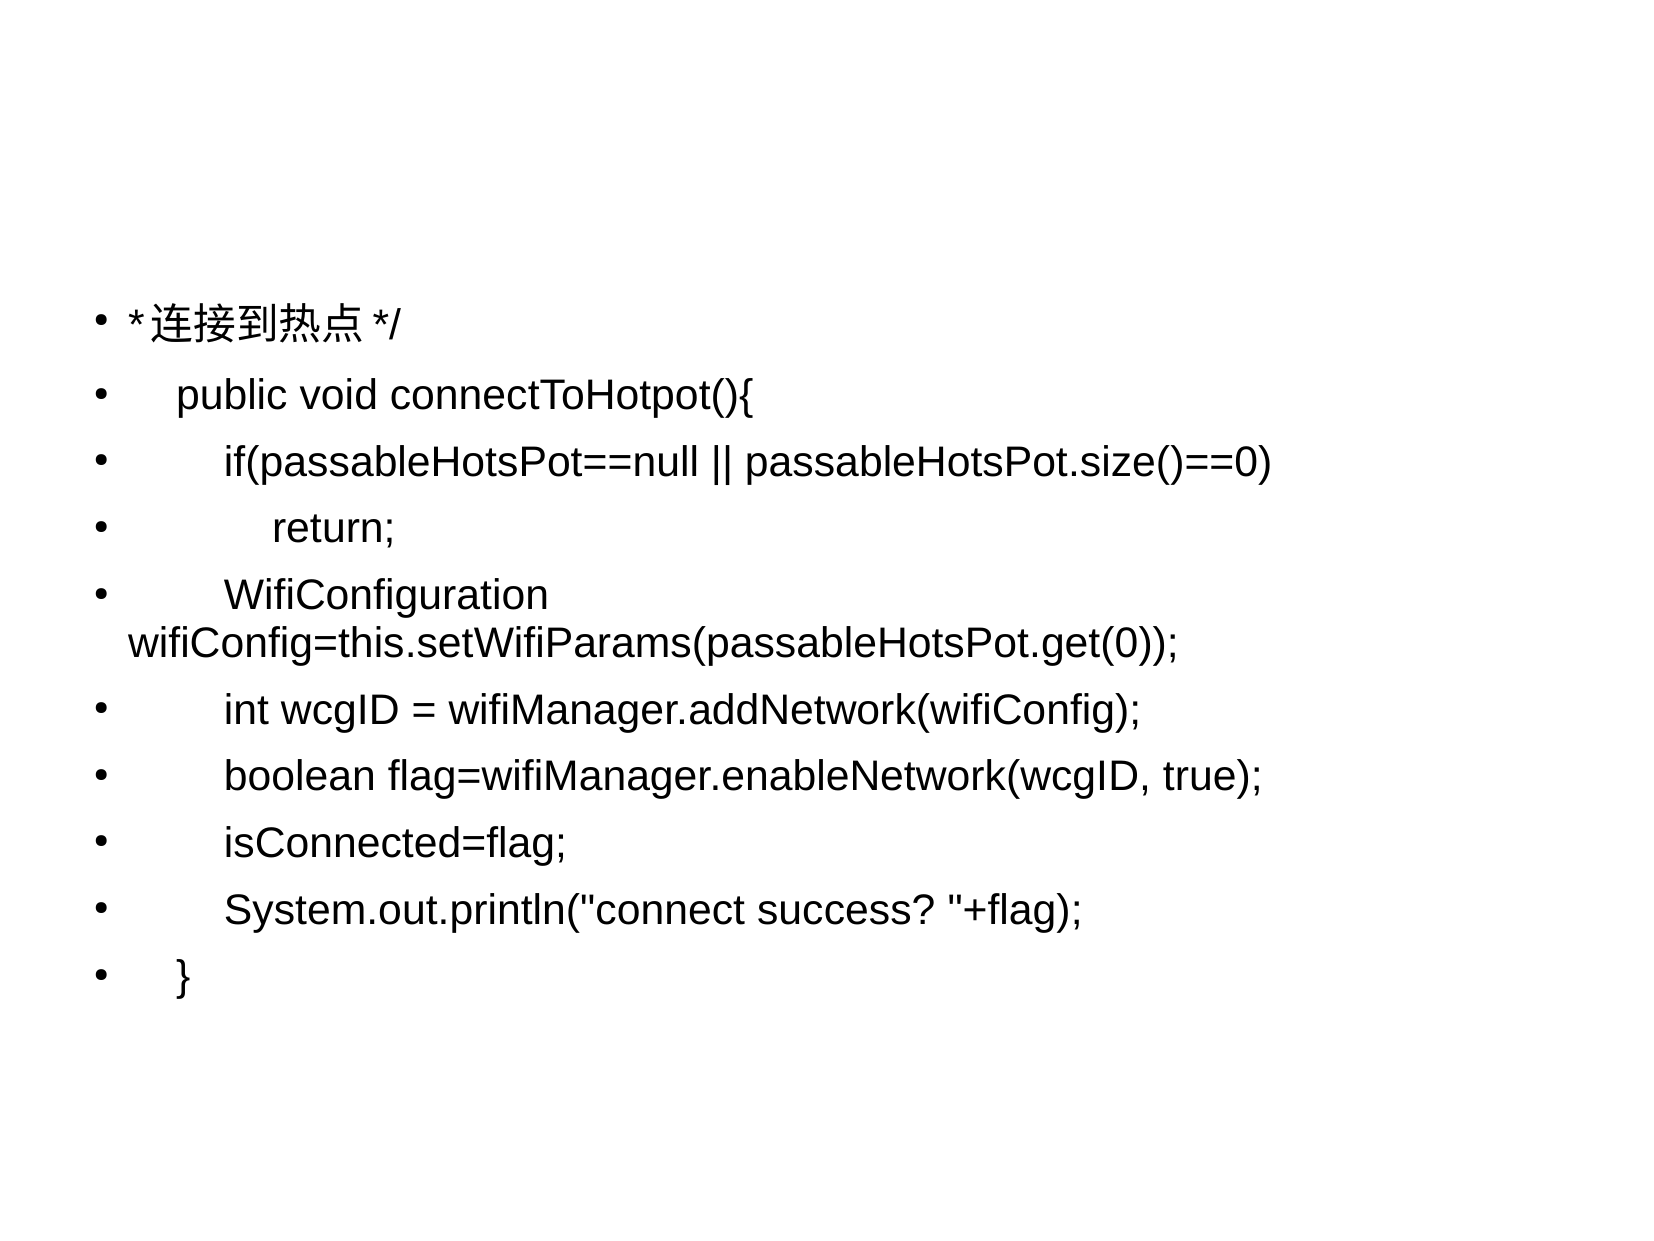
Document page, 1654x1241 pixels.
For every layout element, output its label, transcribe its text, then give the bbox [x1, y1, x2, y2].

list *连接到热点*/ public void connectToHotpot(){ if(passableHotsPot==null || passableHotsPot.size()==0) return; WifiConfiguration wifiConfig=this.setWifiParams(passableHotsPot.get(0)); int wcgID = wifiManager.addNetwork(wifiConfig); boolean flag=wifiManager.enableNetwork(wcgID, true); isConnected=flag; System.out.println("connect success? "+flag); } [82, 290, 1571, 1010]
